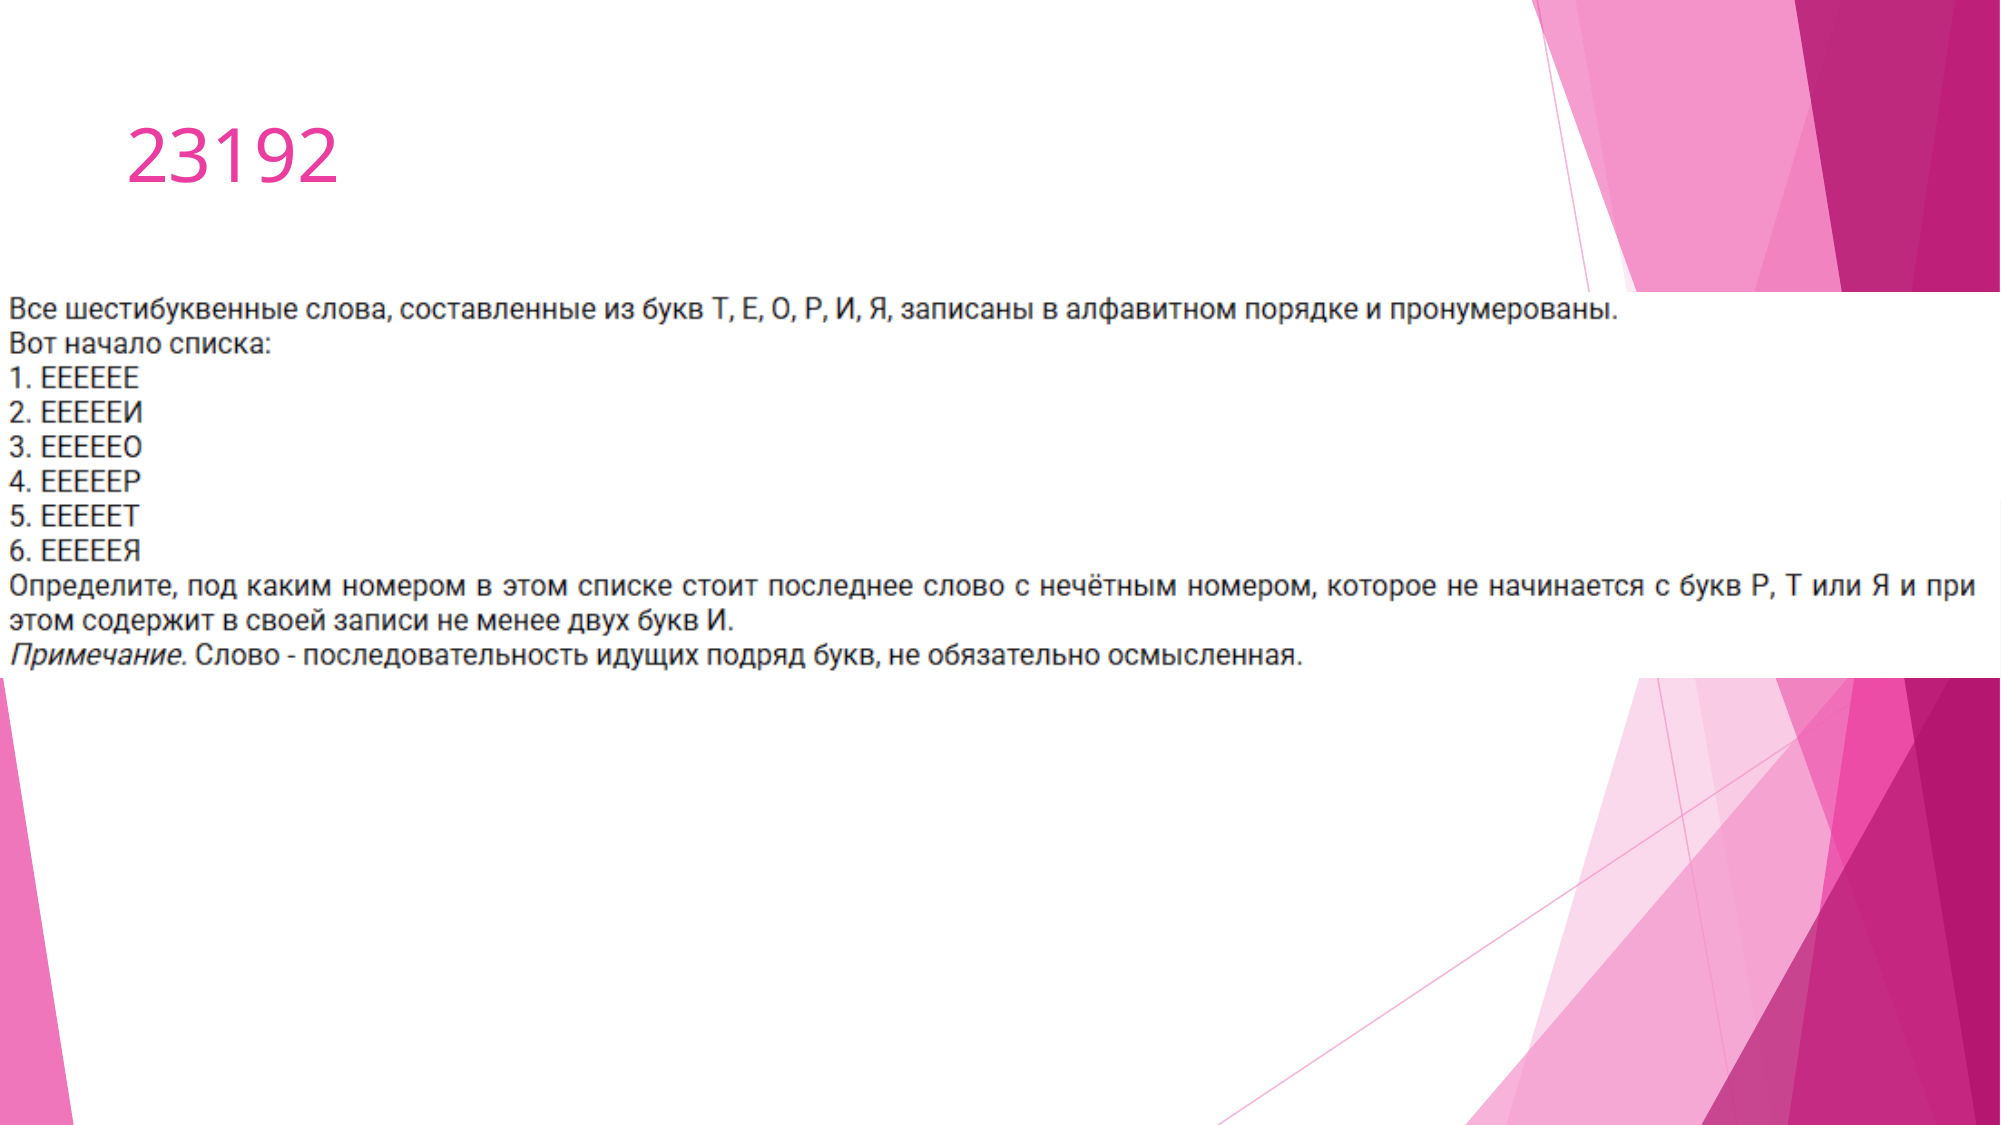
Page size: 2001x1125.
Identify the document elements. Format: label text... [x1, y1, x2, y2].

title 23192 [111, 99, 1522, 292]
picture [0, 292, 2000, 678]
